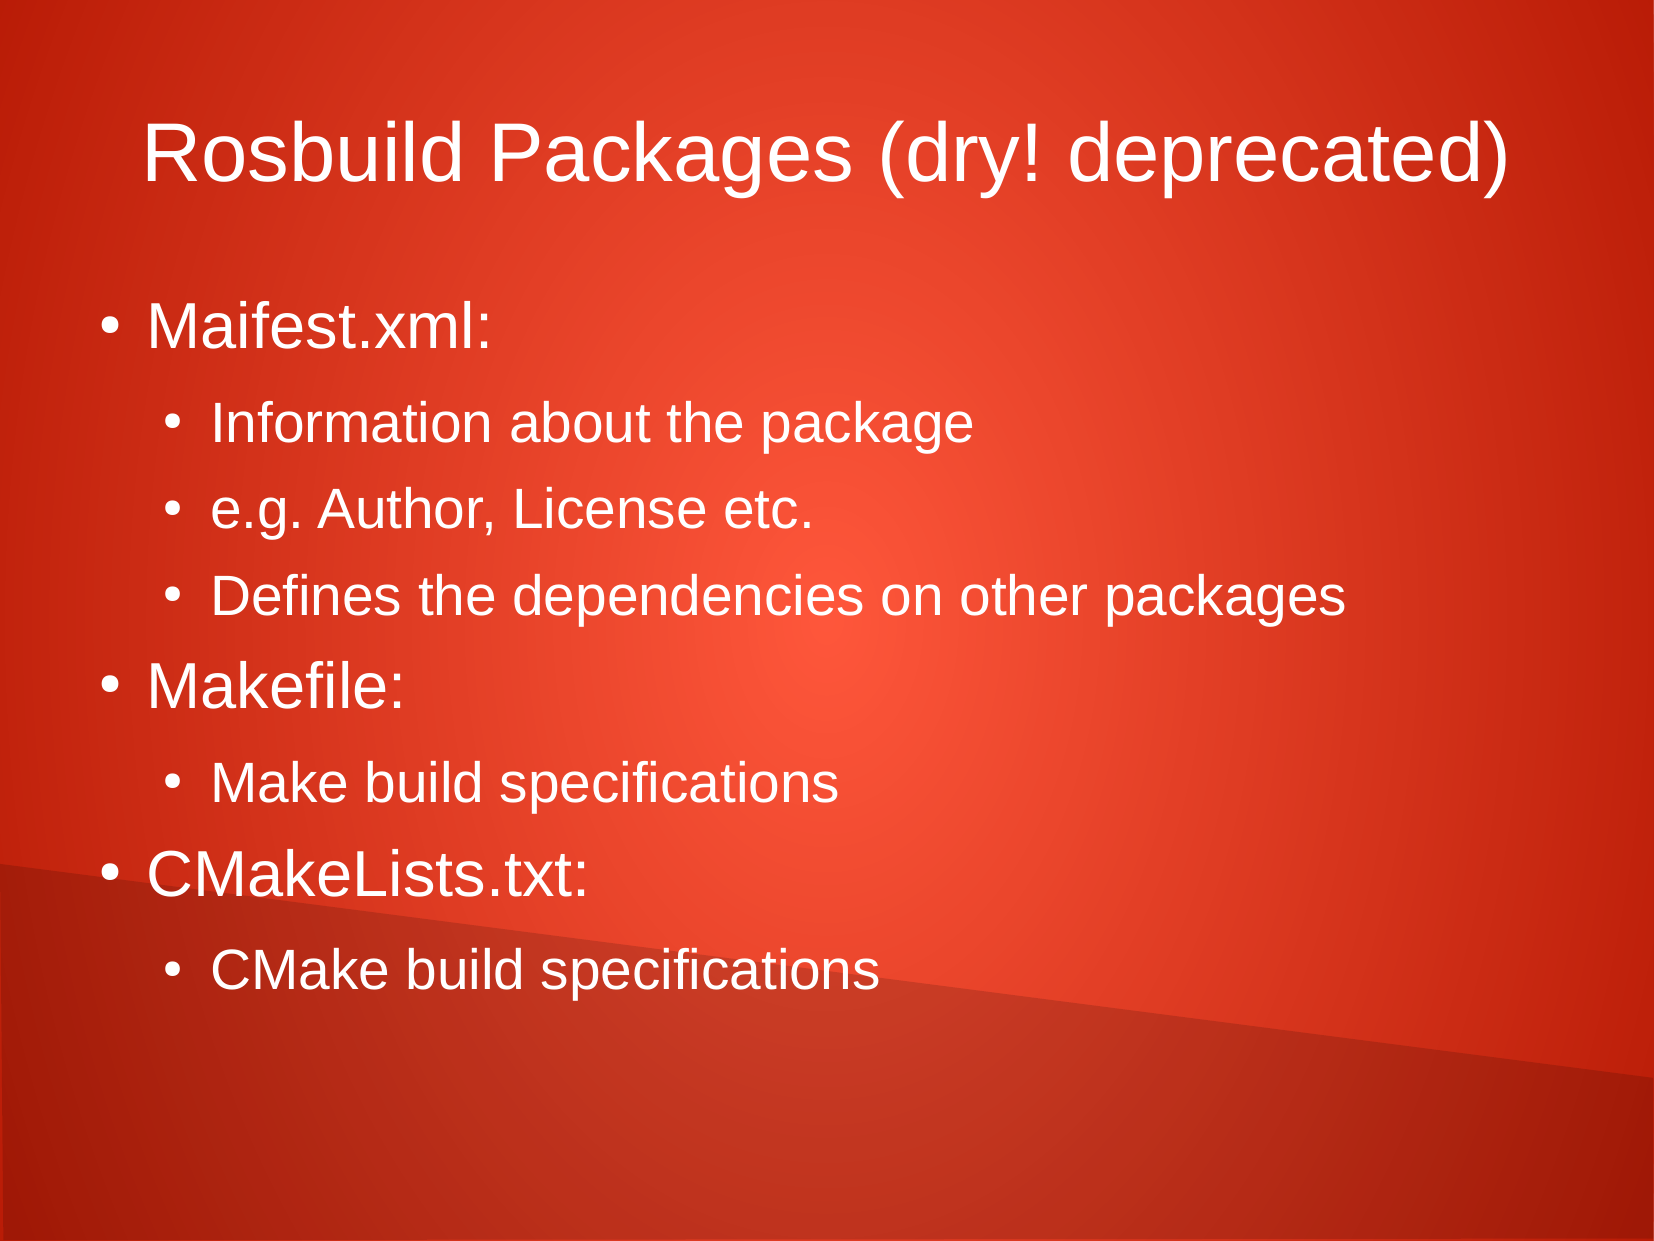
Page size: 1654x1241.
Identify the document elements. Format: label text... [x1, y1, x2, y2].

list Maifest.xml: Information about the package e.g. Author, License etc. Defines the dependencies on other packages Makefile: Make build specifications CMakeLists.txt: CMake build specifications [82, 290, 1571, 1010]
title Rosbuild Packages (dry! deprecated) [82, 49, 1571, 257]
